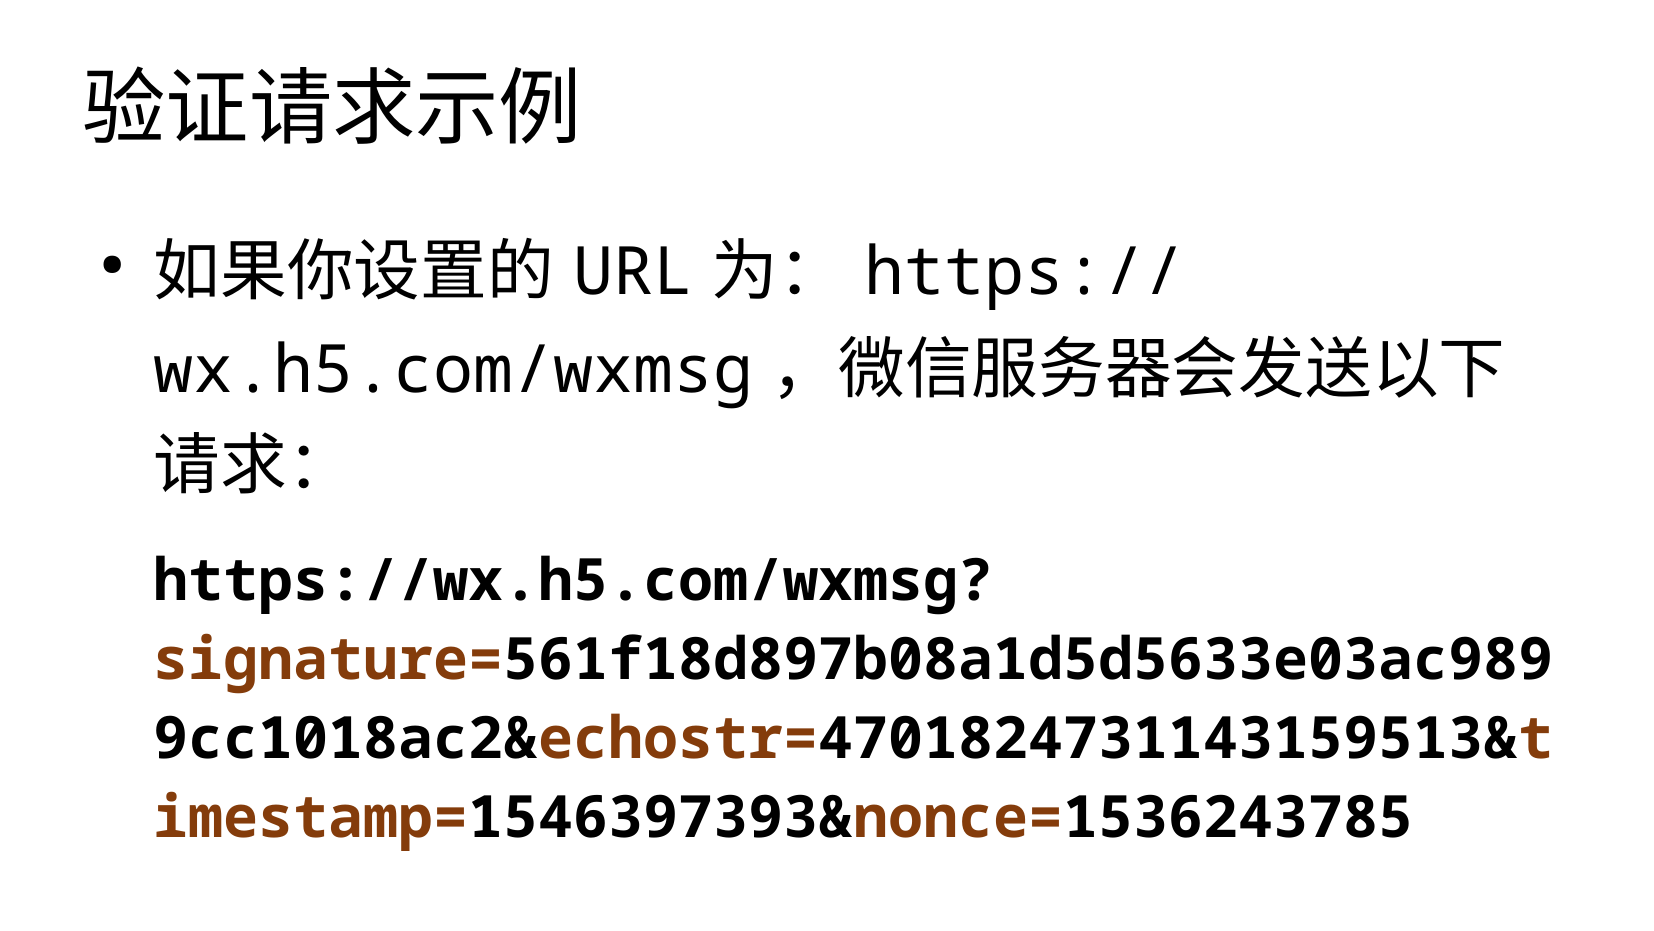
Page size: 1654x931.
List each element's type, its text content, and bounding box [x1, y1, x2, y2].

title 验证请求示例 [82, 37, 1571, 166]
list 如果你设置的URL为：https://wx.h5.com/wxmsg，微信服务器会发送以下请求： https://wx.h5.com/wxmsg?signature=561f18d897b08a1d5d5633e03ac9899cc1018ac2&echostr=4701824731143159513&timestamp=1546397393&nonce=1536243785 [82, 217, 1571, 886]
